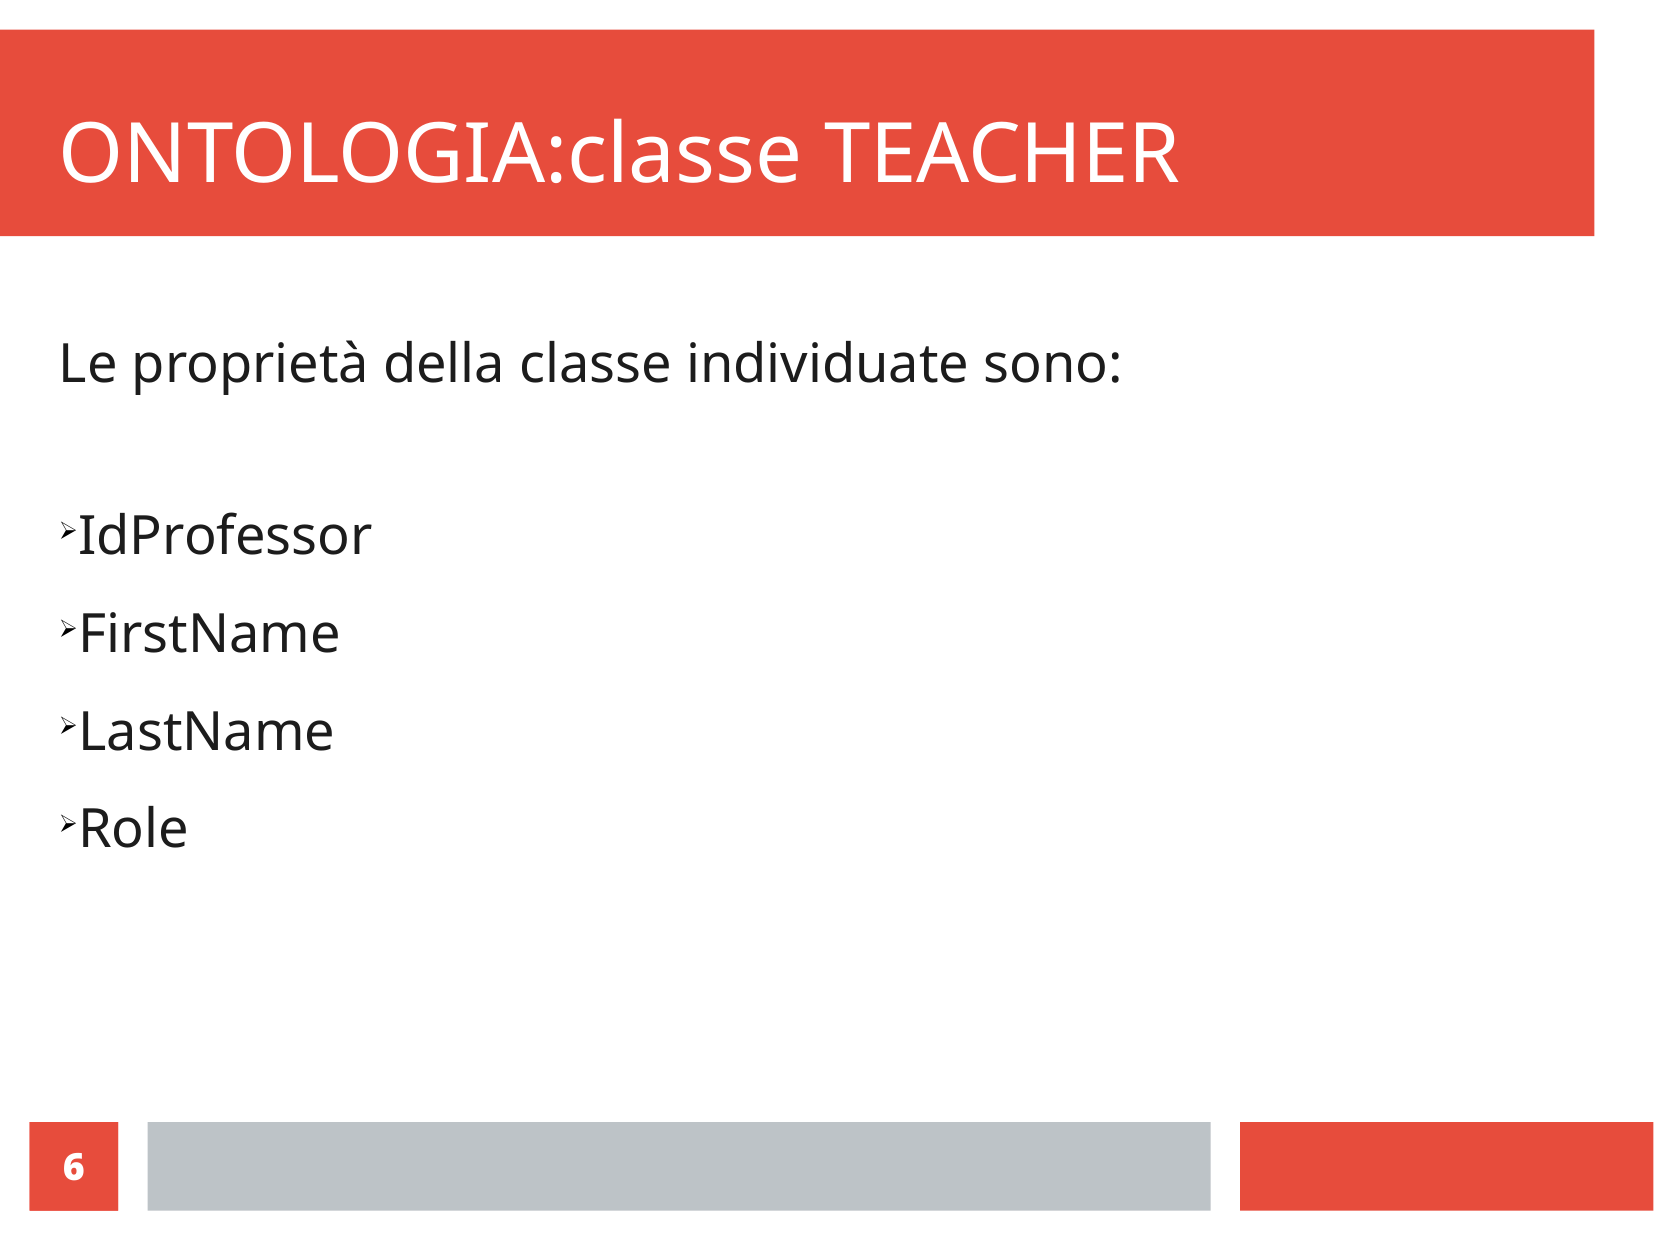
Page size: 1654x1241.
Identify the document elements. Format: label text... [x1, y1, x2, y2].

list Le proprietà della classe individuate sono: IdProfessor FirstName LastName Role [59, 324, 1565, 1093]
title ONTOLOGIA:classe TEACHER [59, 59, 1595, 207]
